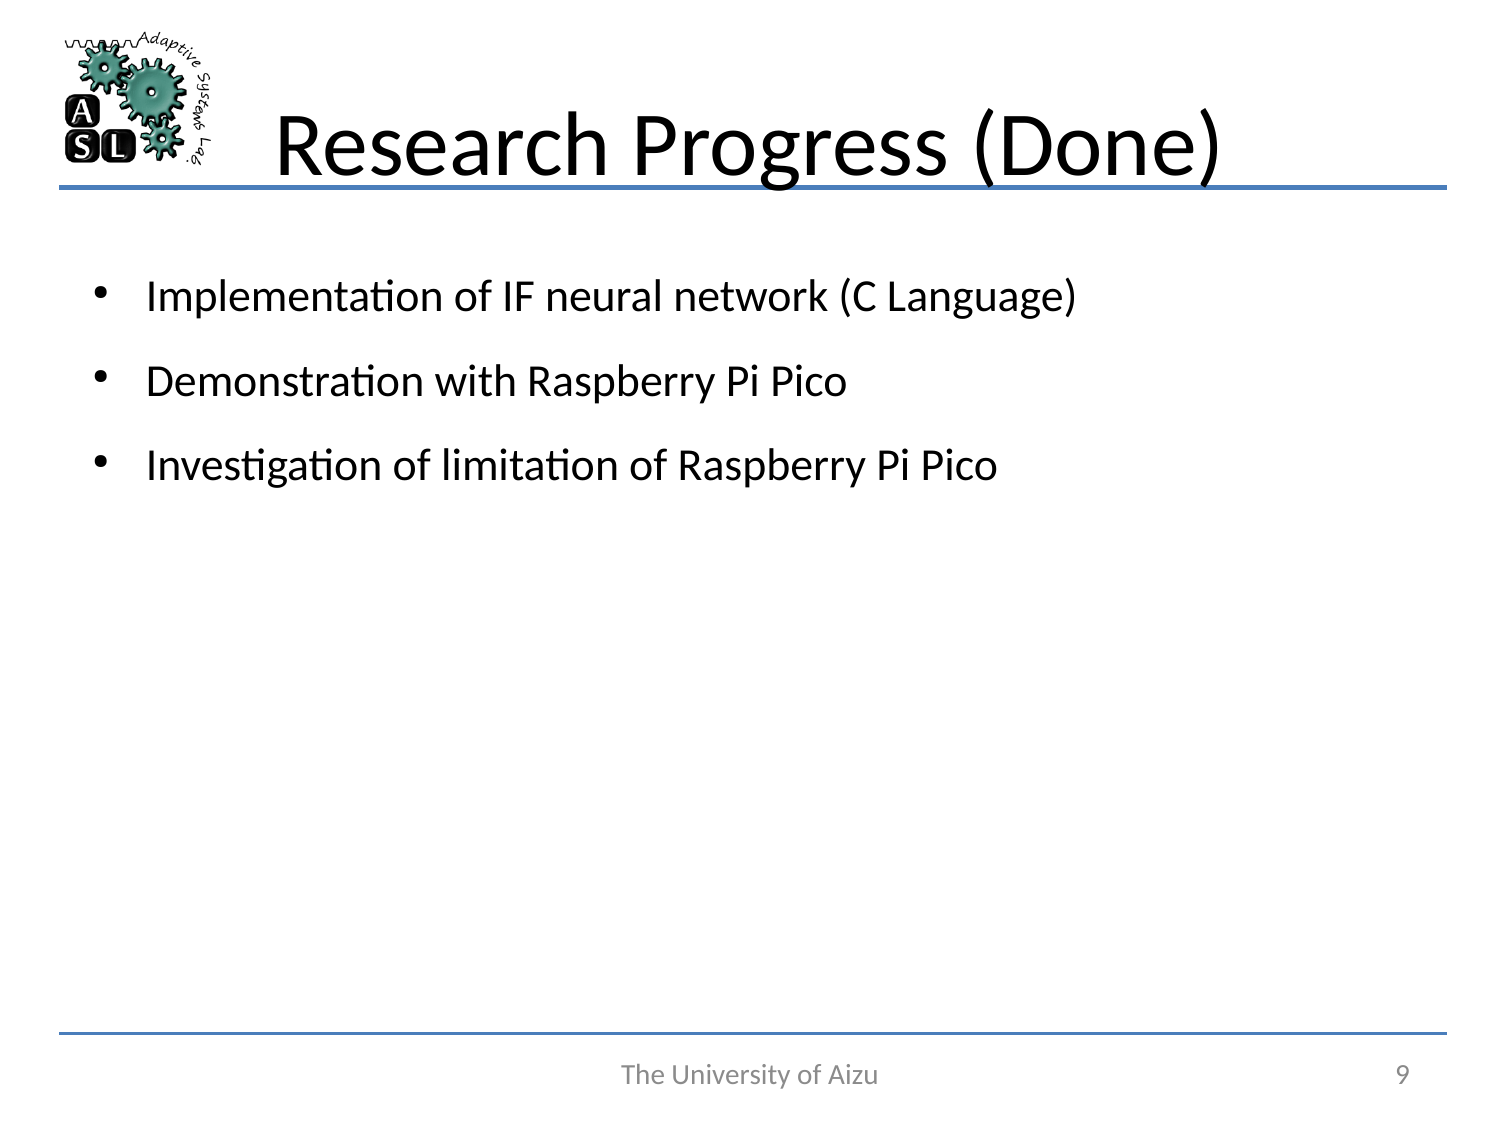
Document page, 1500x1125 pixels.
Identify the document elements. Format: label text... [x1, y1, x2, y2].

footer The University of Aizu [512, 1042, 988, 1103]
slide_number <番号> [1074, 1042, 1425, 1103]
title Research Progress (Done) [75, 45, 1425, 233]
list Implementation of IF neural network (C Language) Demonstration with Raspberry Pi Pico Investigation of limitation of Raspberry Pi Pico [75, 265, 1425, 1009]
picture [58, 30, 211, 169]
